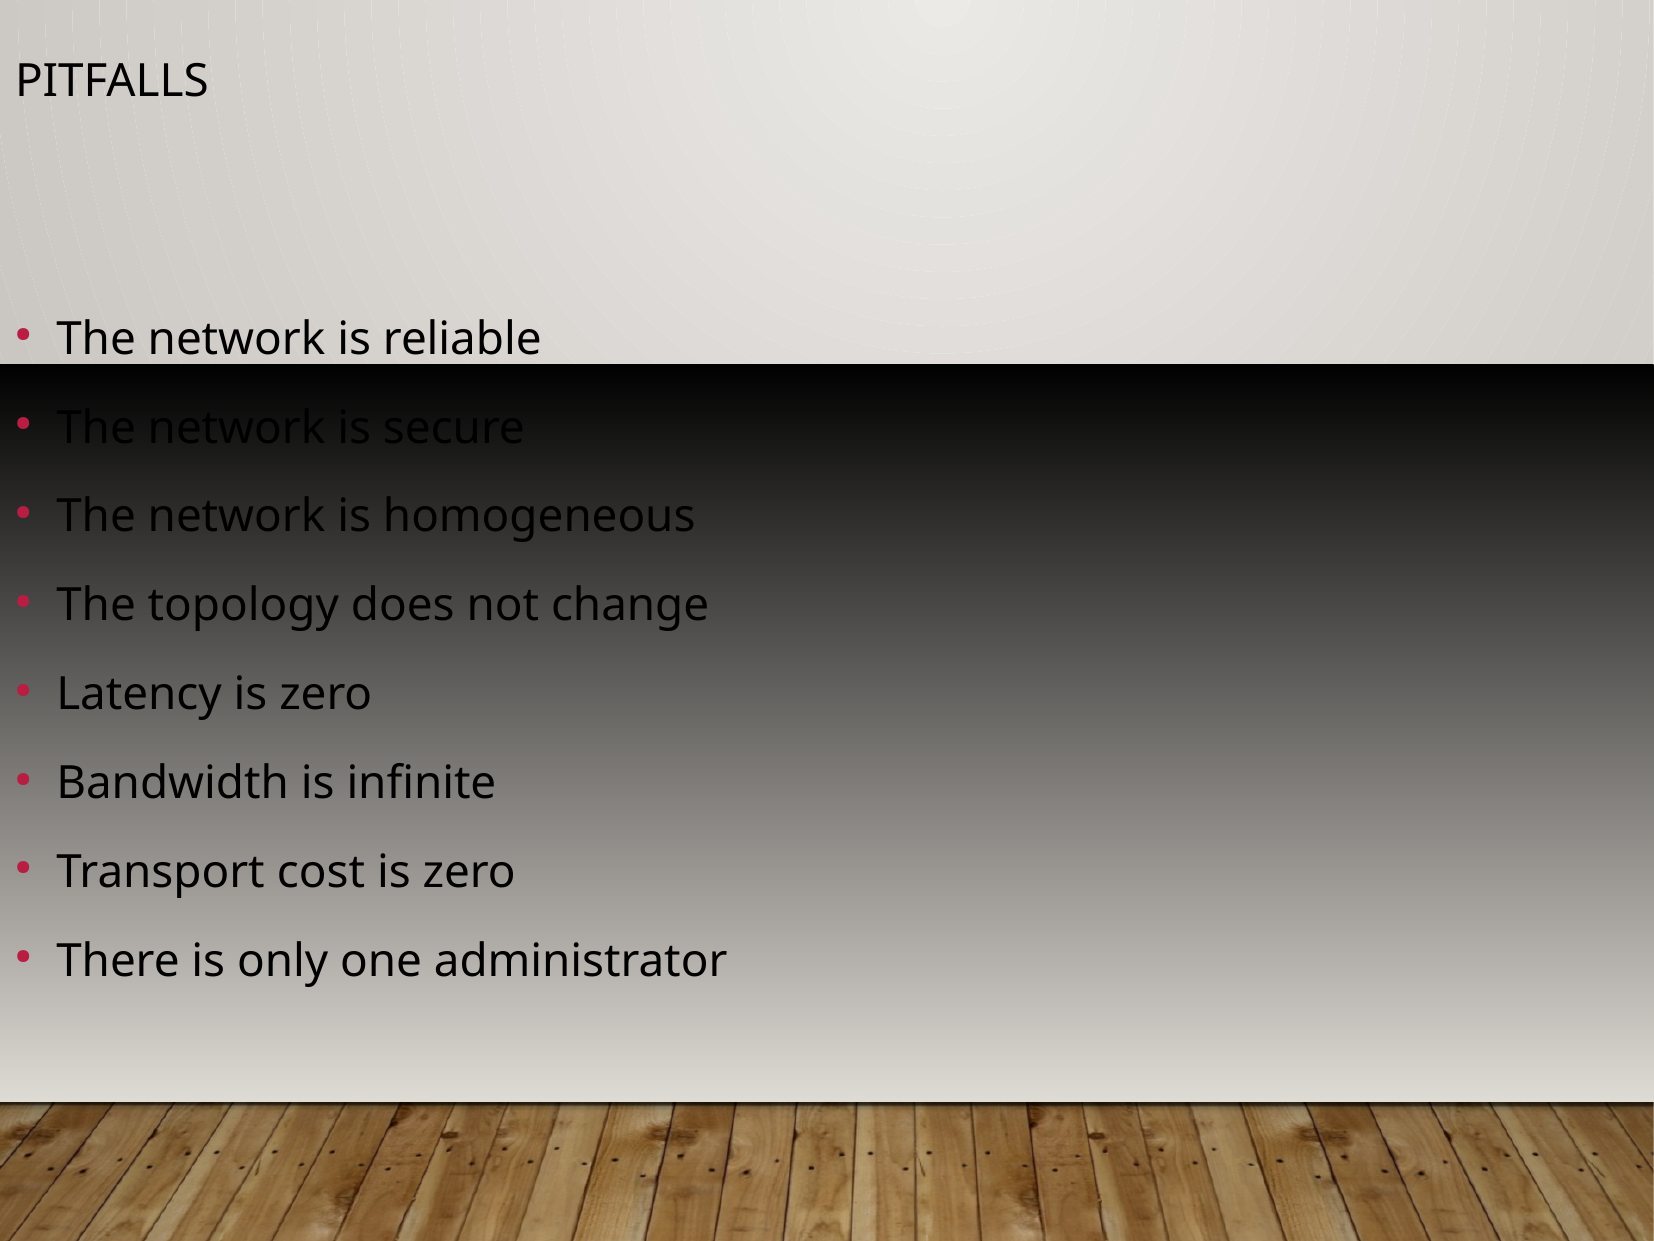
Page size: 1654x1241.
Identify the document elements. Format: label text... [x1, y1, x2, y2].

title Pitfalls [0, 49, 1489, 257]
list The network is reliable The network is secure The network is homogeneous The topology does not change Latency is zero Bandwidth is infinite Transport cost is zero There is only one administrator [0, 290, 1489, 1010]
